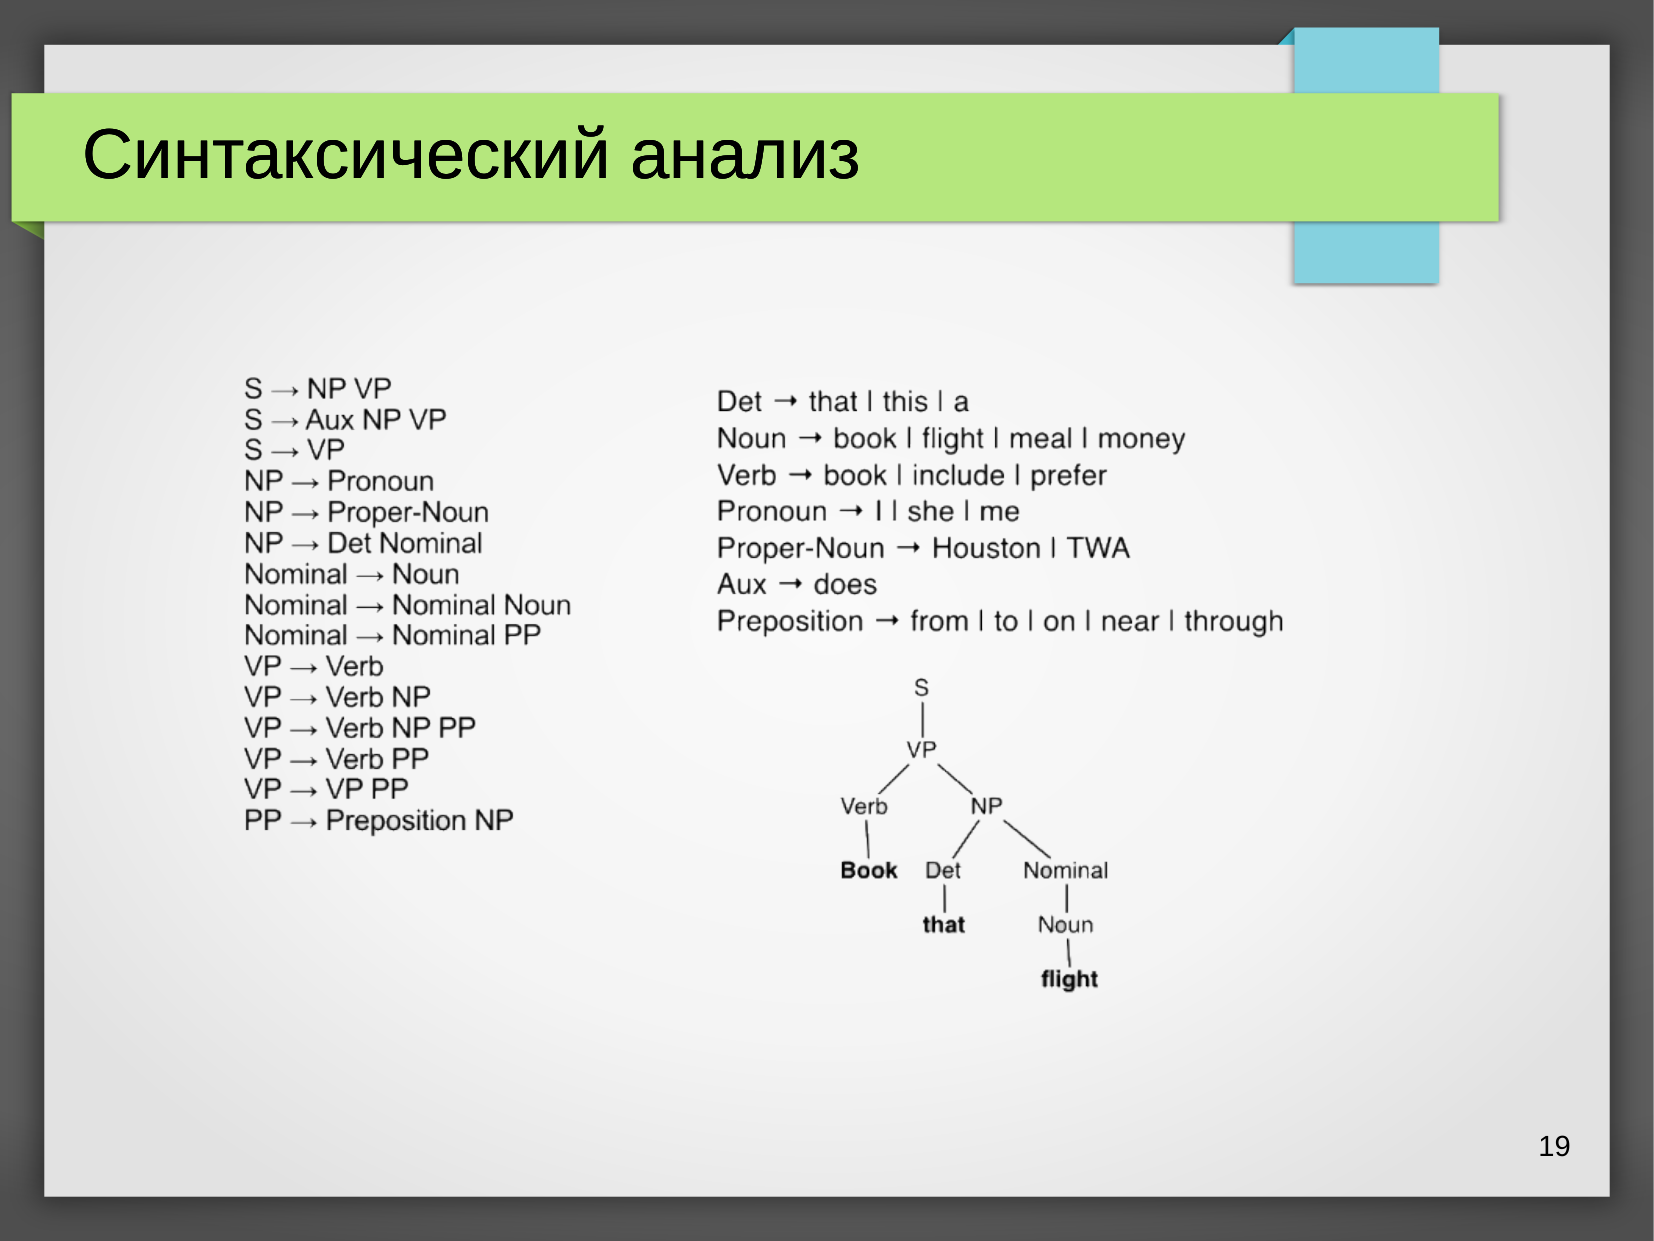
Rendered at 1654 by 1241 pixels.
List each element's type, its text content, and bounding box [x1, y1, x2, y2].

title Синтаксический анализ [82, 114, 993, 194]
picture [0, 0, 1654, 1241]
